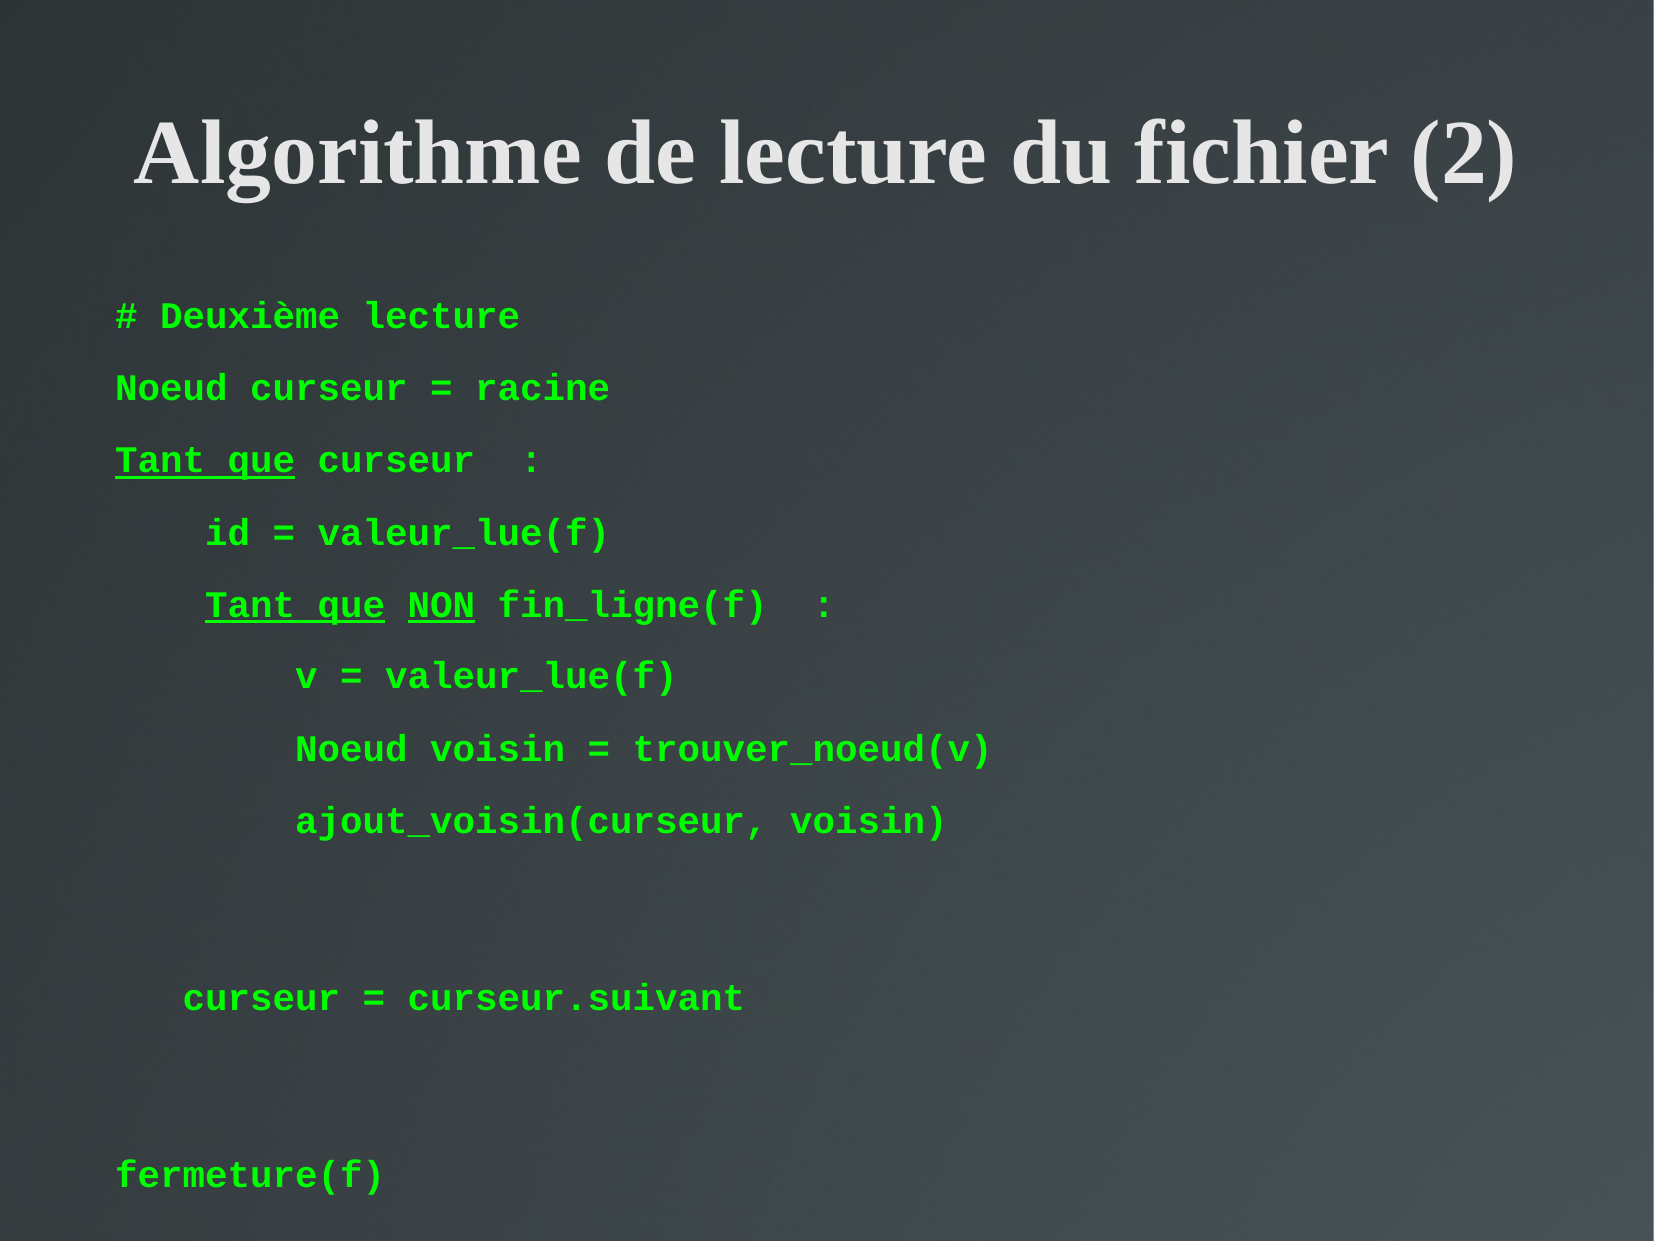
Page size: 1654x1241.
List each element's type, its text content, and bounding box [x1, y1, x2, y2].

title Algorithme de lecture du fichier (2) [82, 49, 1571, 257]
list # Deuxième lecture Noeud curseur = racine Tant que curseur : id = valeur_lue(f) Tant que NON fin_ligne(f) : v = valeur_lue(f) Noeud voisin = trouver_noeud(v) ajout_voisin(curseur, voisin) curseur = curseur.suivant fermeture(f) [82, 290, 1571, 1126]
picture [0, 0, 1654, 1241]
